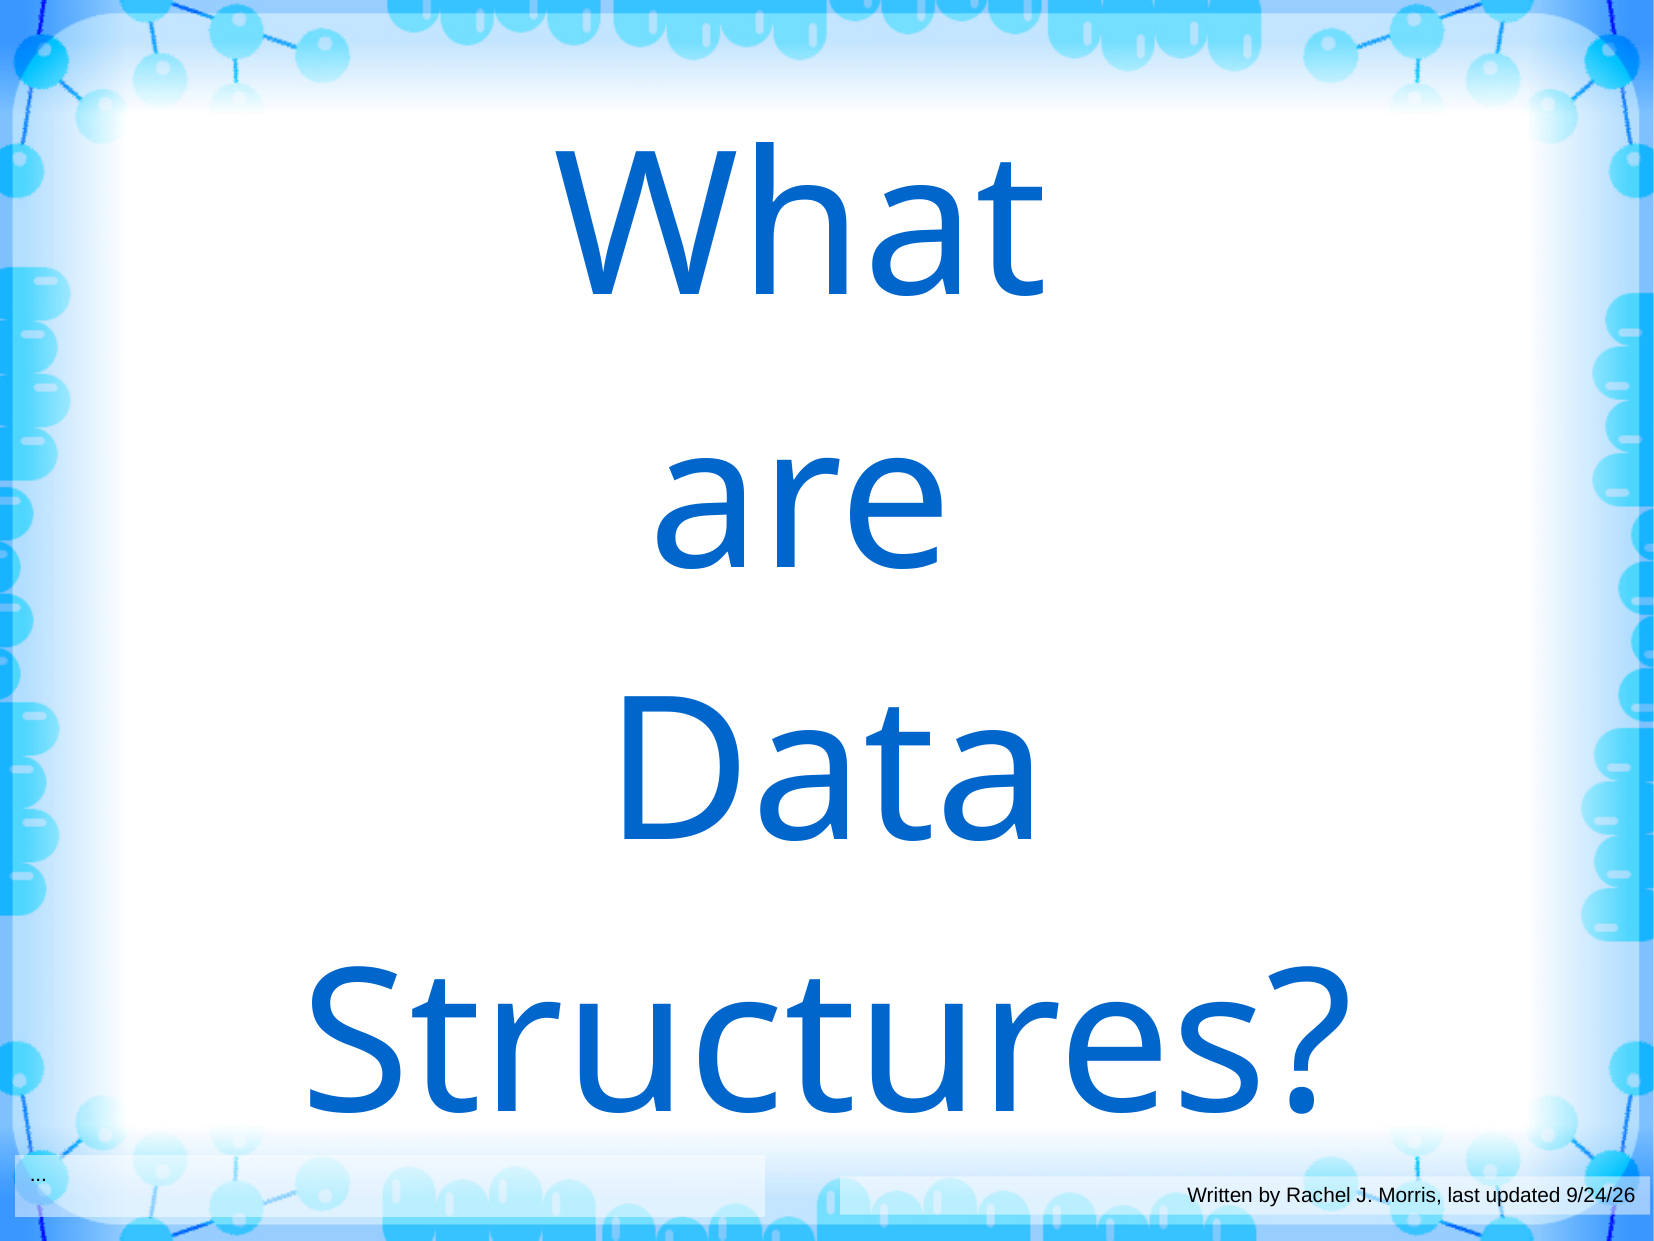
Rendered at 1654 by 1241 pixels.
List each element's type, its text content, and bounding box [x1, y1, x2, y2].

picture [0, 0, 1654, 1241]
title What are Data Structures? [82, 325, 1571, 926]
text_box ... [15, 1155, 766, 1217]
text_box Written by Rachel J. Morris, last updated 1/6/17 [840, 1176, 1651, 1215]
